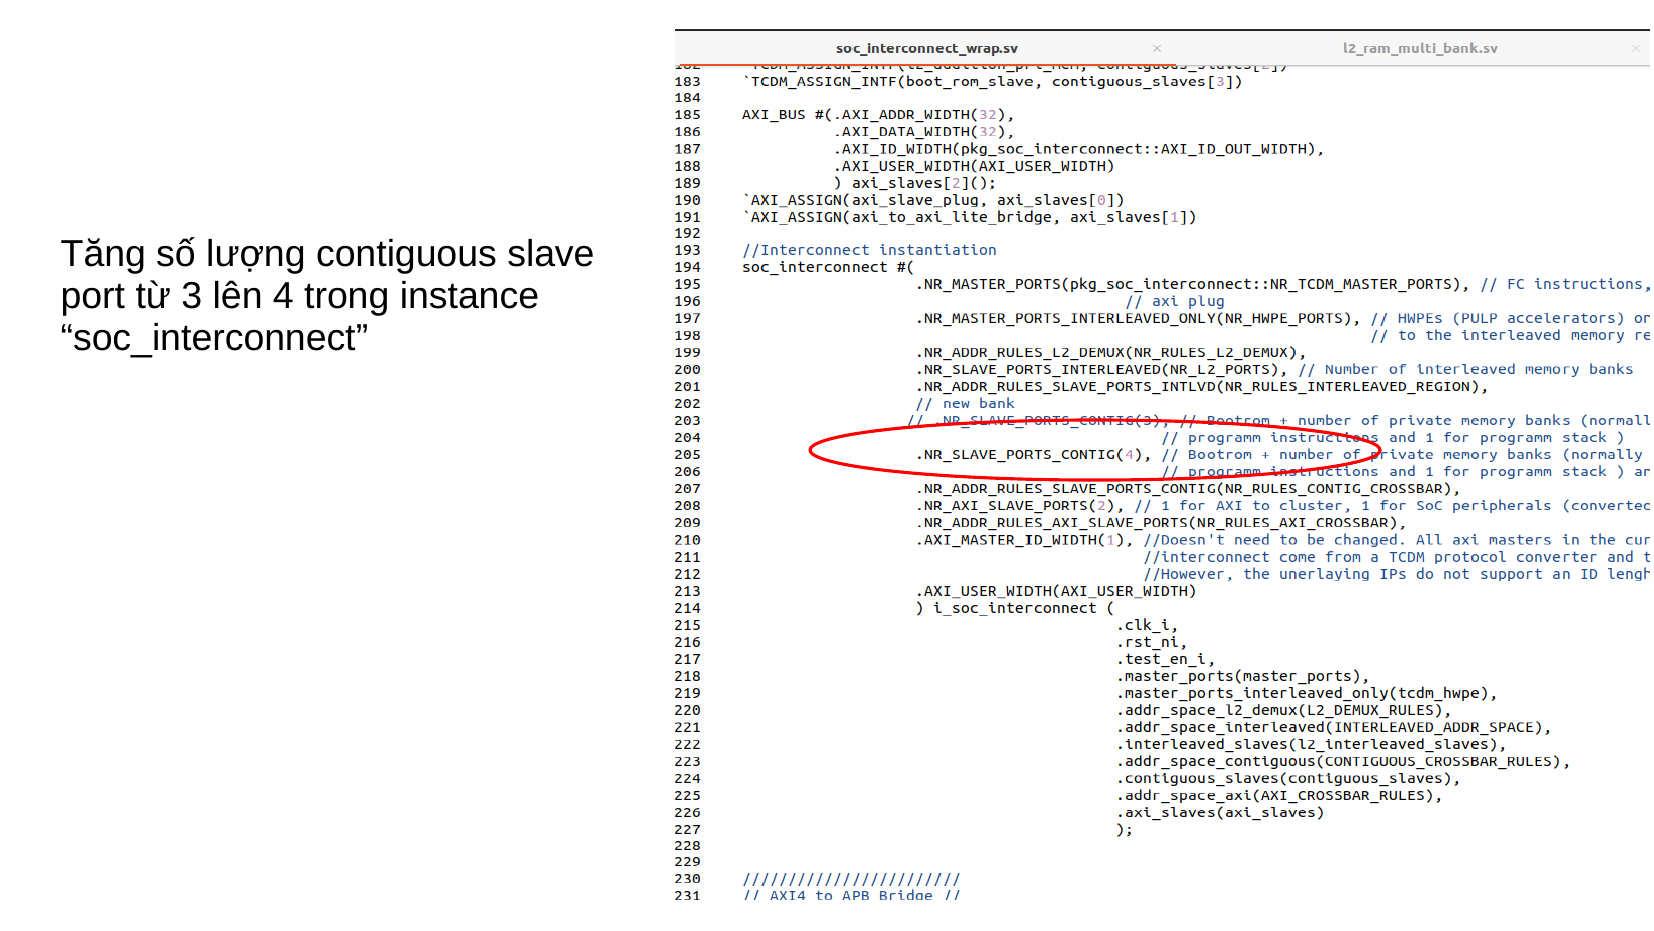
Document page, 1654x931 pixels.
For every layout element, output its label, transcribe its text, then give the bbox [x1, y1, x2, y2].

picture [675, 29, 1650, 901]
text_box Tăng số lượng contiguous slave port từ 3 lên 4 trong instance “soc_interconnect” [45, 225, 620, 366]
